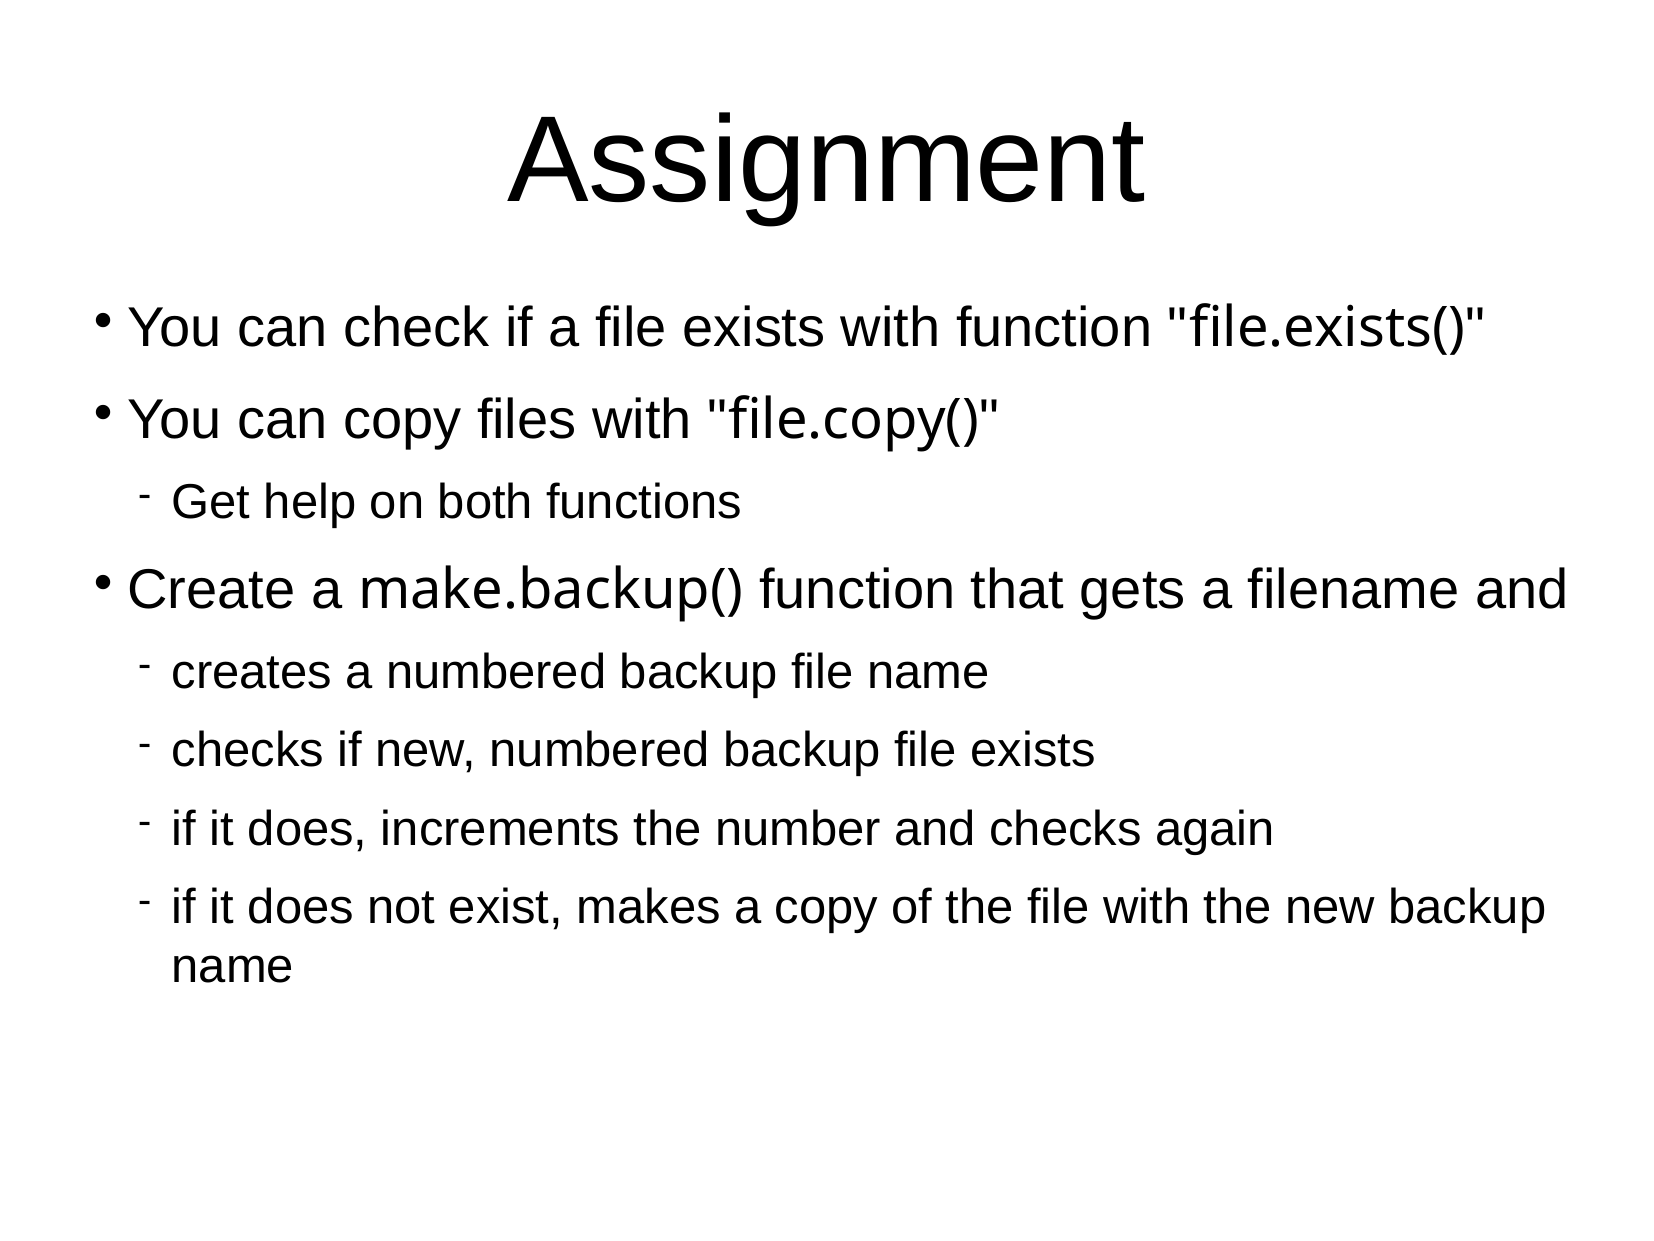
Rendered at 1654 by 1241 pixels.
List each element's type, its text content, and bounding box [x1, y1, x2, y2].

text_box Assignment [82, 49, 1571, 257]
text_box You can check if a file exists with function "file.exists()" You can copy files with "file.copy()" Get help on both functions Create a make.backup() function that gets a filename and creates a numbered backup file name checks if new, numbered backup file exists if it does, increments the number and checks again if it does not exist, makes a copy of the file with the new backup name [82, 290, 1571, 1010]
